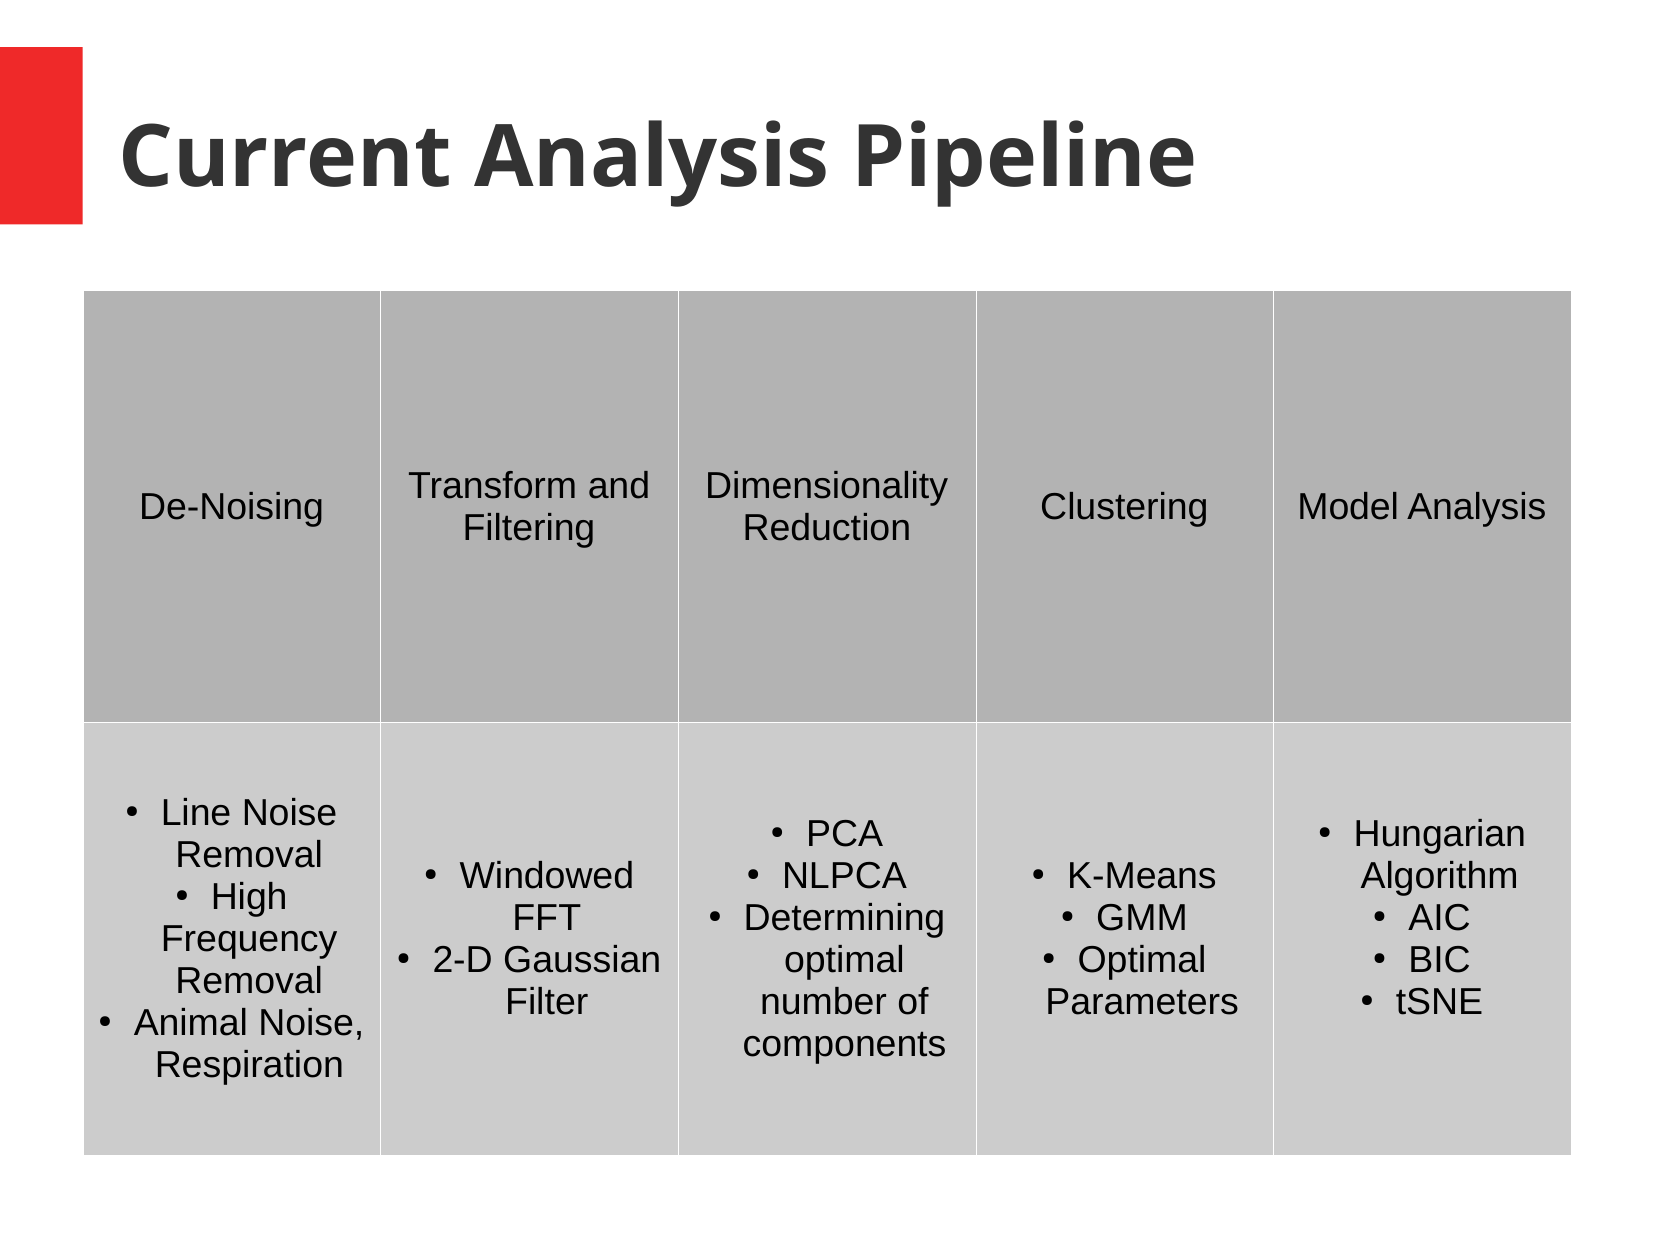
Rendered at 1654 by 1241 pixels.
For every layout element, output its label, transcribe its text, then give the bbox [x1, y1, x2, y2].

table_cell PCA NLPCA Determining optimal number of components [679, 723, 976, 1155]
table_cell Hungarian Algorithm AIC BIC tSNE [1274, 723, 1571, 1155]
table_header De-Noising [84, 291, 380, 722]
table_cell K-Means GMM Optimal Parameters [977, 723, 1273, 1155]
table_header Clustering [977, 291, 1273, 722]
table_cell Windowed FFT 2-D Gaussian Filter [381, 723, 678, 1155]
table_header Model Analysis [1274, 291, 1571, 722]
table_header Transform and Filtering [381, 291, 678, 722]
title Current Analysis Pipeline [118, 49, 1571, 257]
table_cell Line Noise Removal High Frequency Removal Animal Noise, Respiration [84, 723, 380, 1155]
table_header Dimensionality Reduction [679, 291, 976, 722]
